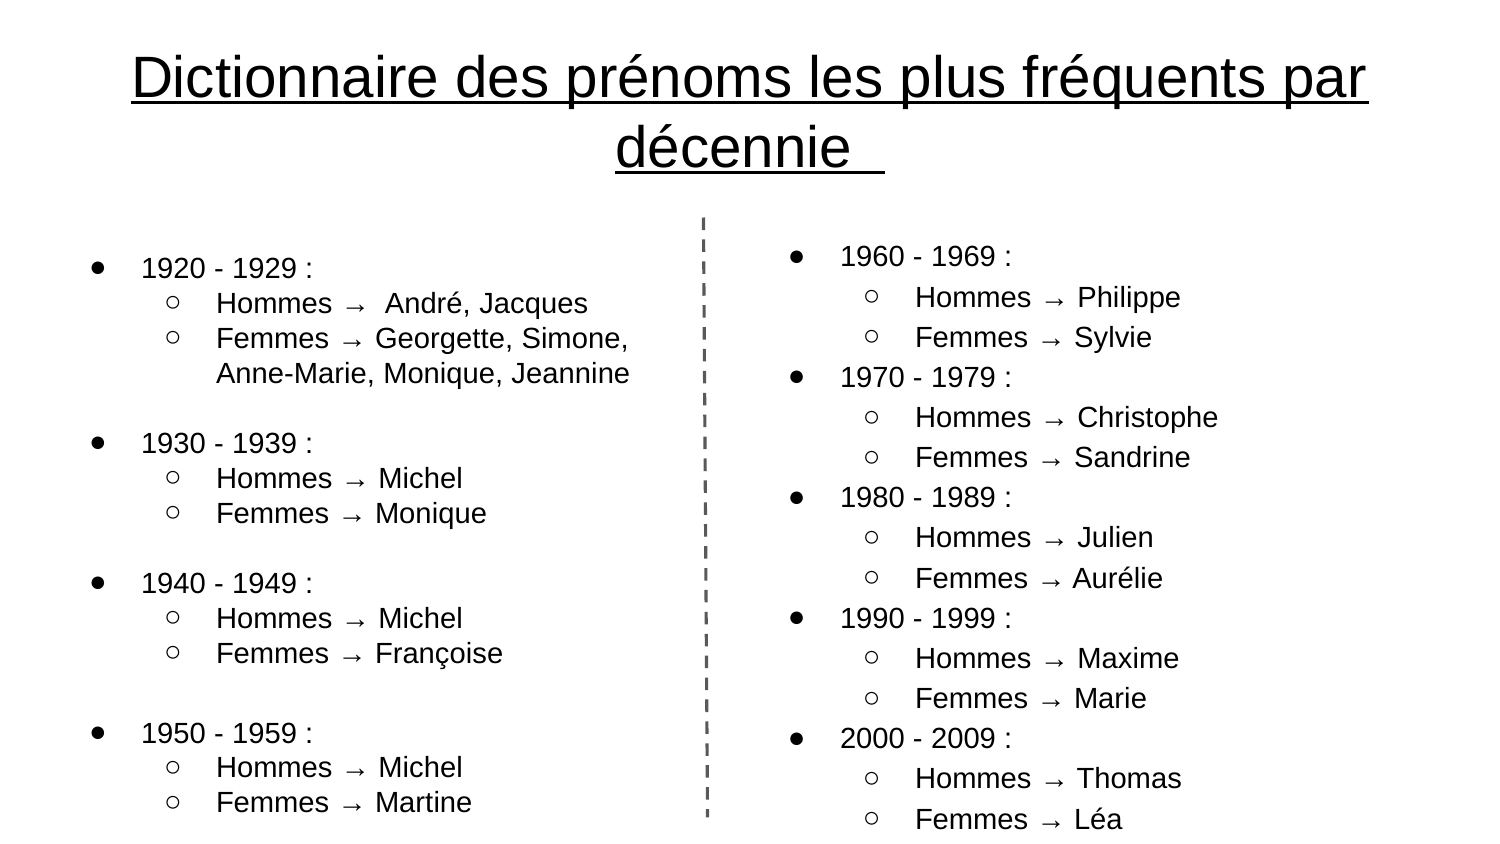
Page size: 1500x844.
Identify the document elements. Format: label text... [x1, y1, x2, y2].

text_box 1960 - 1969 : Hommes → Philippe Femmes → Sylvie 1970 - 1979 : Hommes → Christophe Femmes → Sandrine 1980 - 1989 : Hommes → Julien Femmes → Aurélie 1990 - 1999 : Hommes → Maxime Femmes → Marie 2000 - 2009 : Hommes → Thomas Femmes → Léa [750, 217, 1468, 806]
list Dictionnaire des prénoms les plus fréquents par décennie 1920 - 1929 : Hommes → André, Jacques Femmes → Georgette, Simone, Anne-Marie, Monique, Jeannine 1930 - 1939 : Hommes → Michel Femmes → Monique 1940 - 1949 : Hommes → Michel Femmes → Françoise 1950 - 1959 : Hommes → Michel Femmes → Martine [51, 24, 1449, 820]
